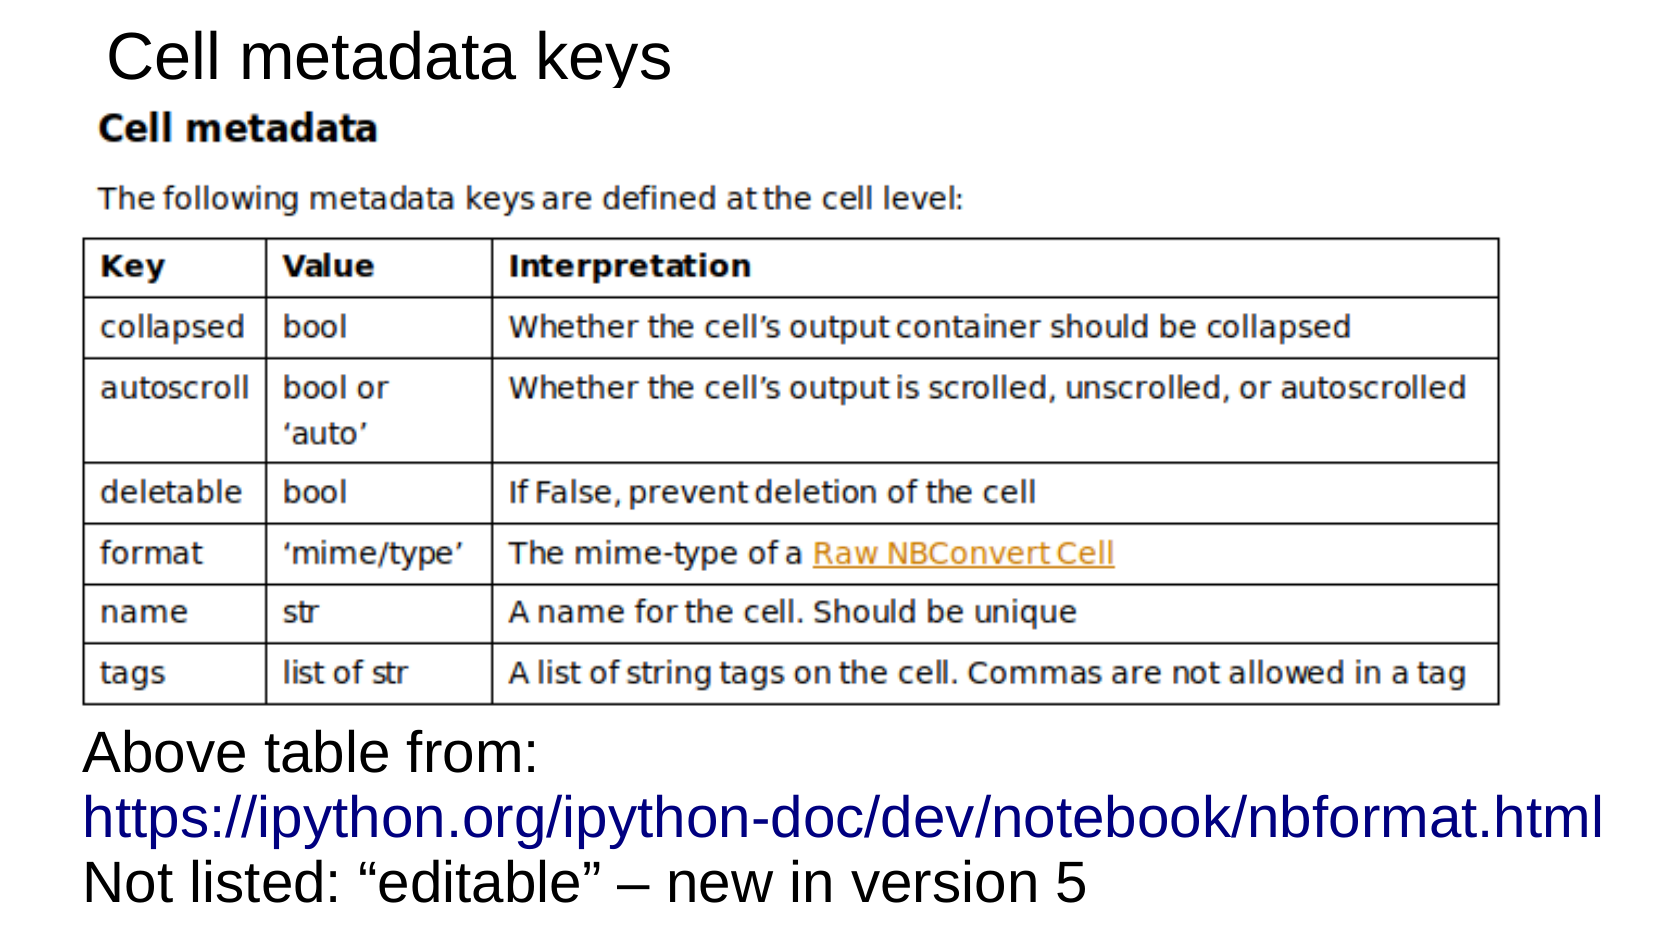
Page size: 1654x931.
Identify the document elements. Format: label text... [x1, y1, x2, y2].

subtitle Cell metadata keys [70, 11, 1559, 102]
text_box Above table from: https://ipython.org/ipython-doc/dev/notebook/nbformat.html Not listed: “editable” – new in version 5 [47, 719, 1619, 915]
picture [57, 88, 1522, 719]
